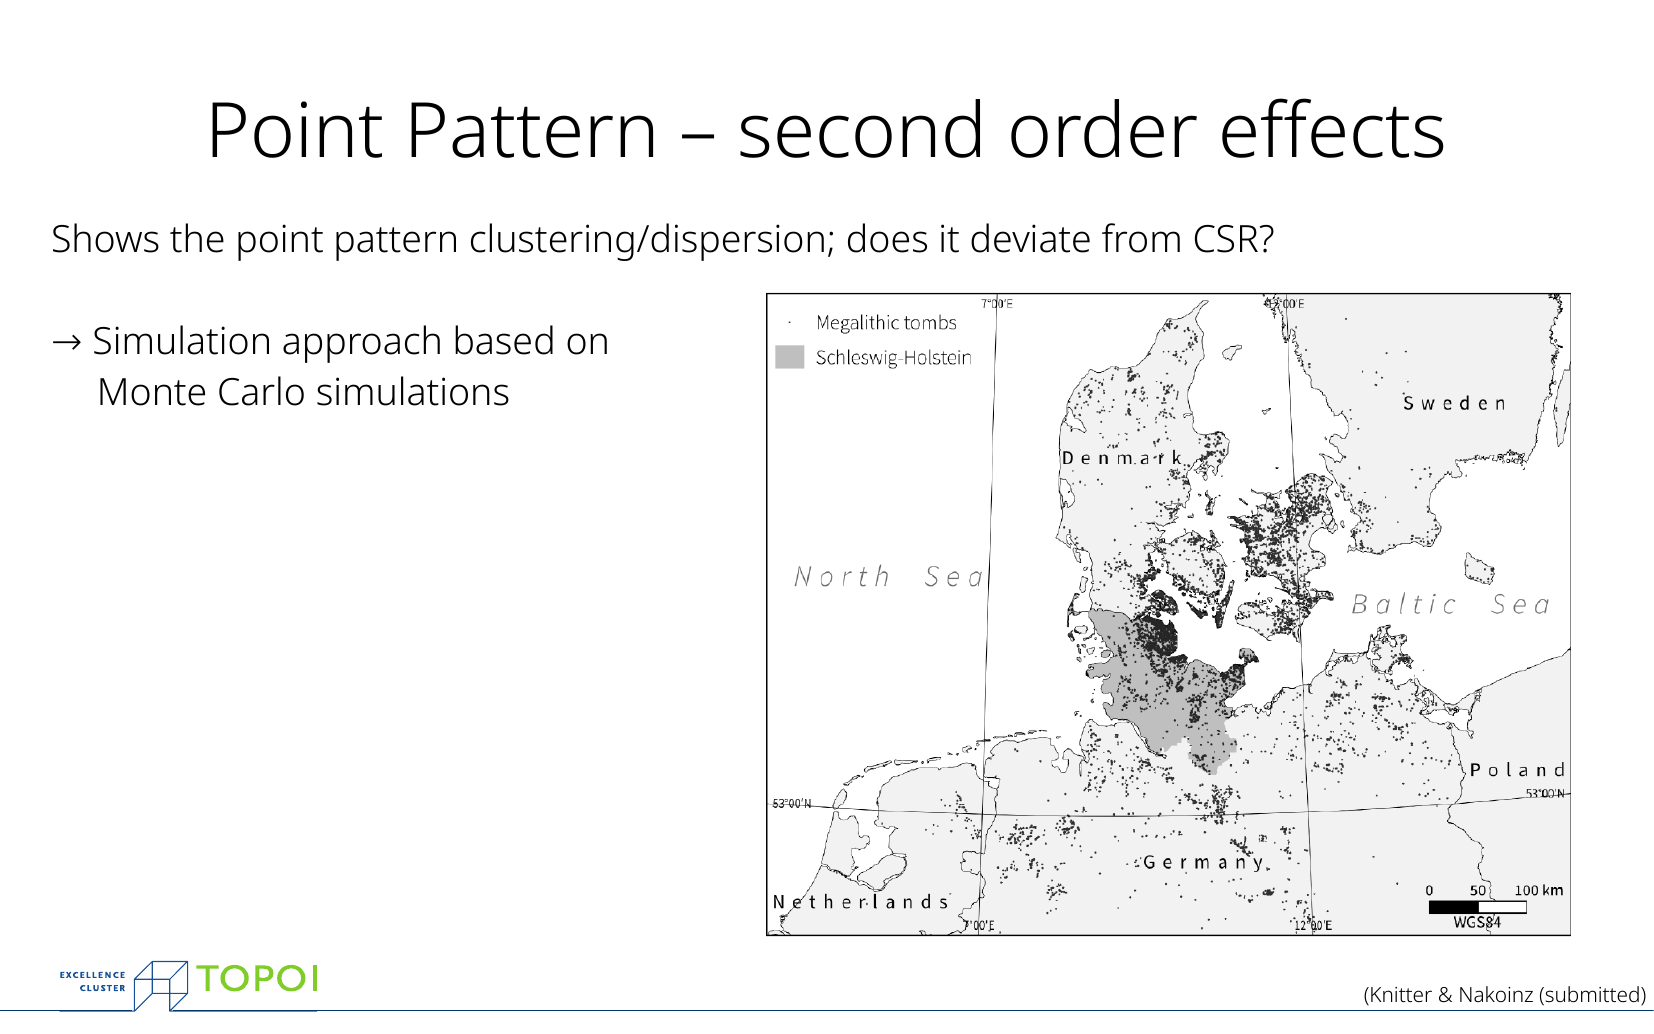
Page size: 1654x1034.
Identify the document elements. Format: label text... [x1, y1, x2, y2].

picture [755, 285, 1578, 938]
text_box Shows the point pattern clustering/dispersion; does it deviate from CSR? → Simulation approach based on Monte Carlo simulations [36, 204, 1277, 425]
text_box (Knitter & Nakoinz (submitted) [1090, 972, 1654, 1016]
title Point Pattern – second order effects [82, 41, 1571, 214]
